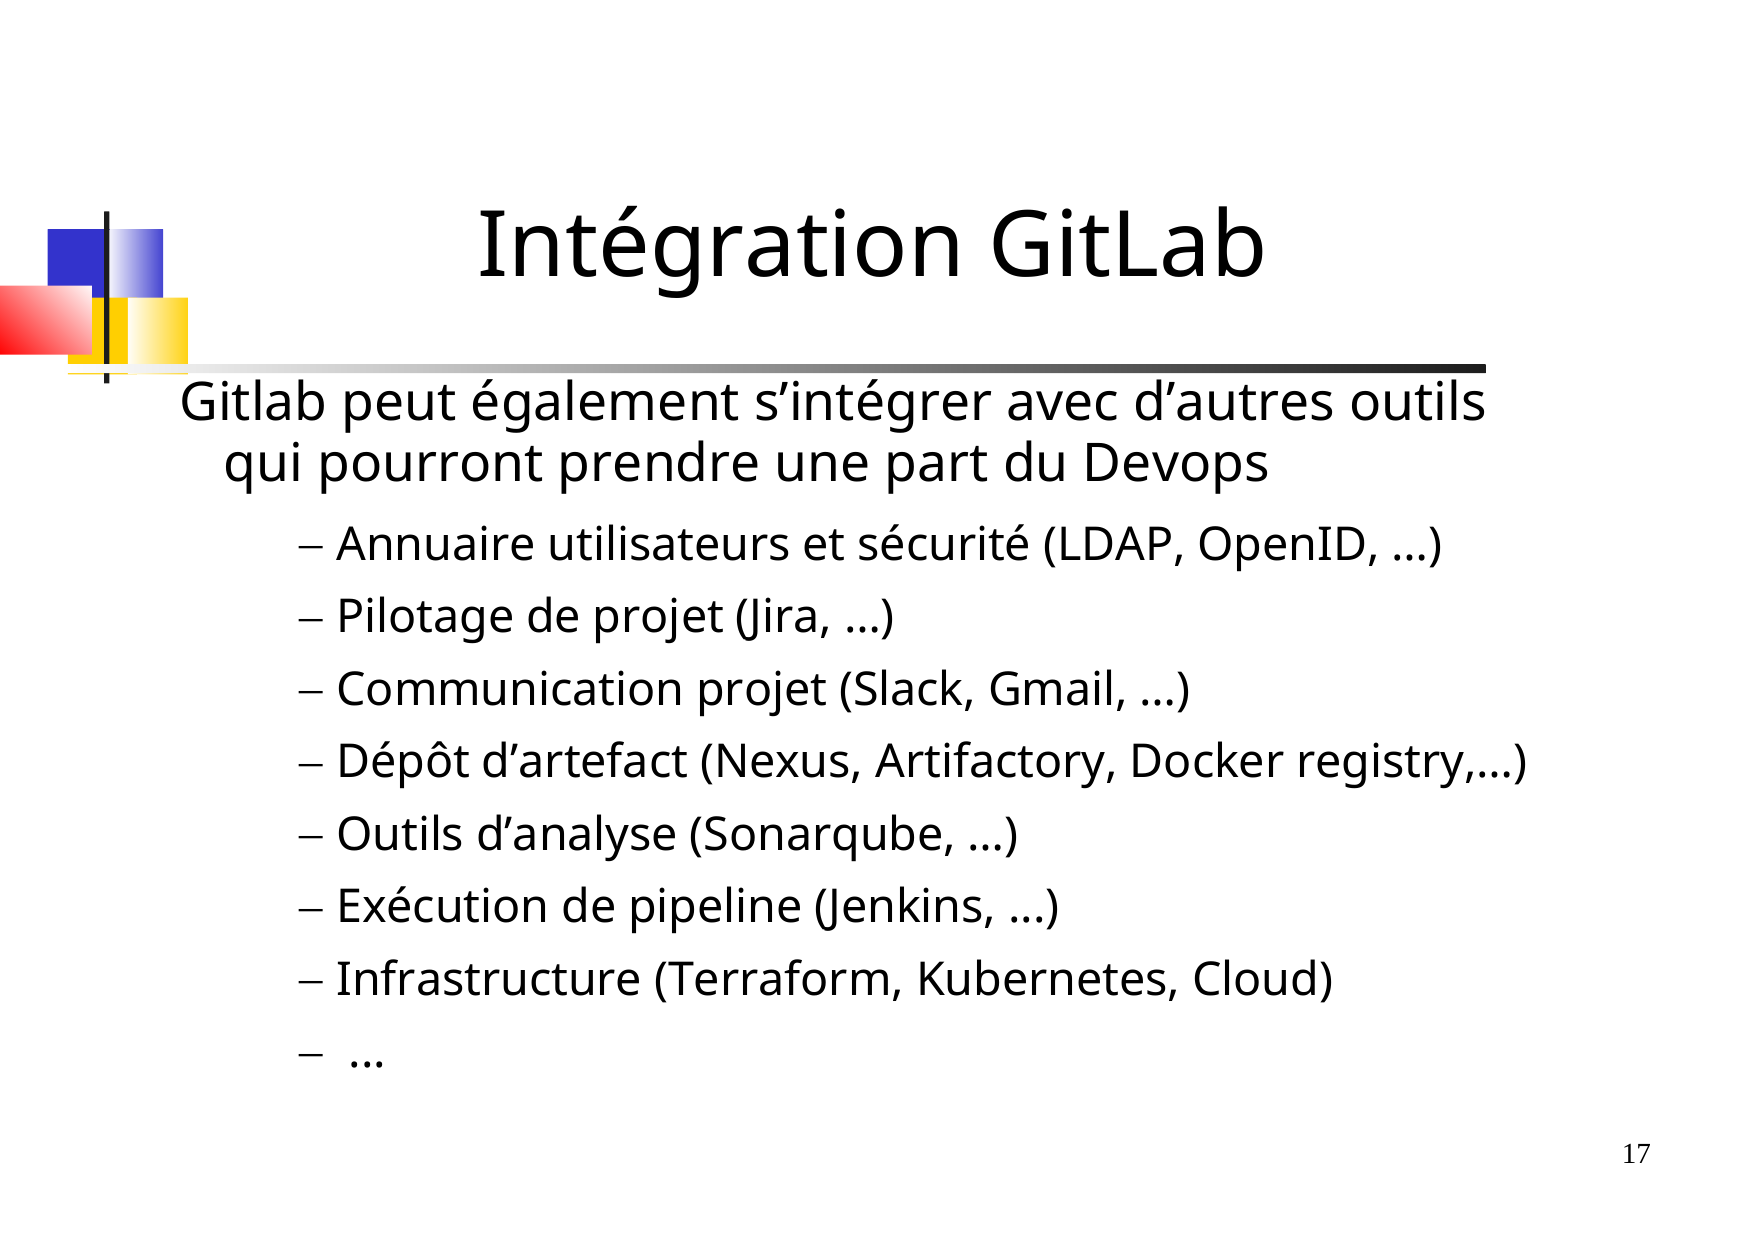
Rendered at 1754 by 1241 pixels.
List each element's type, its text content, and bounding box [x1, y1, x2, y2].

title Intégration GitLab [179, 139, 1567, 351]
list Gitlab peut également s’intégrer avec d’autres outils qui pourront prendre une part du Devops Annuaire utilisateurs et sécurité (LDAP, OpenID, …) Pilotage de projet (Jira, …) Communication projet (Slack, Gmail, …) Dépôt d’artefact (Nexus, Artifactory, Docker registry,…) Outils d’analyse (Sonarqube, …) Exécution de pipeline (Jenkins, ...) Infrastructure (Terraform, Kubernetes, Cloud) ... [179, 371, 1567, 1091]
